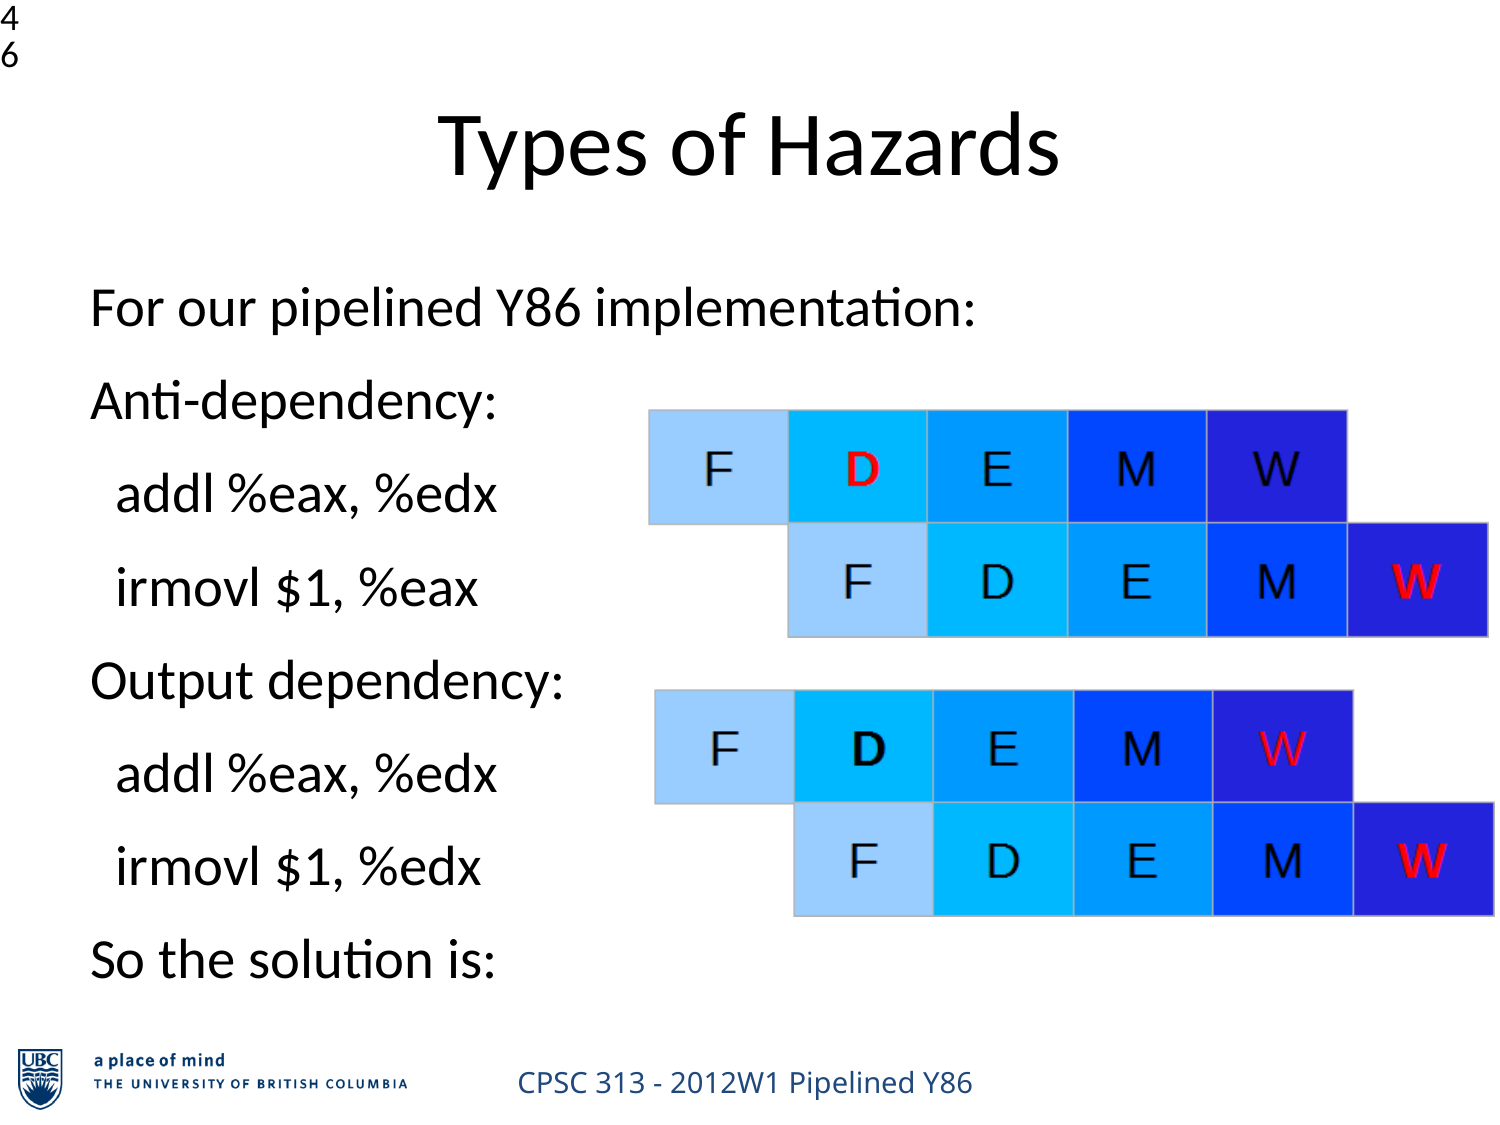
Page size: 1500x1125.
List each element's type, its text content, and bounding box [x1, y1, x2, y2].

picture [653, 688, 1495, 917]
title Types of Hazards [75, 45, 1425, 233]
picture [647, 408, 1489, 638]
list For our pipelined Y86 implementation: Anti-dependency: addl %eax, %edx irmovl $1, %eax Output dependency: addl %eax, %edx irmovl $1, %edx So the solution is: [75, 262, 1425, 1005]
picture [18, 1049, 407, 1110]
